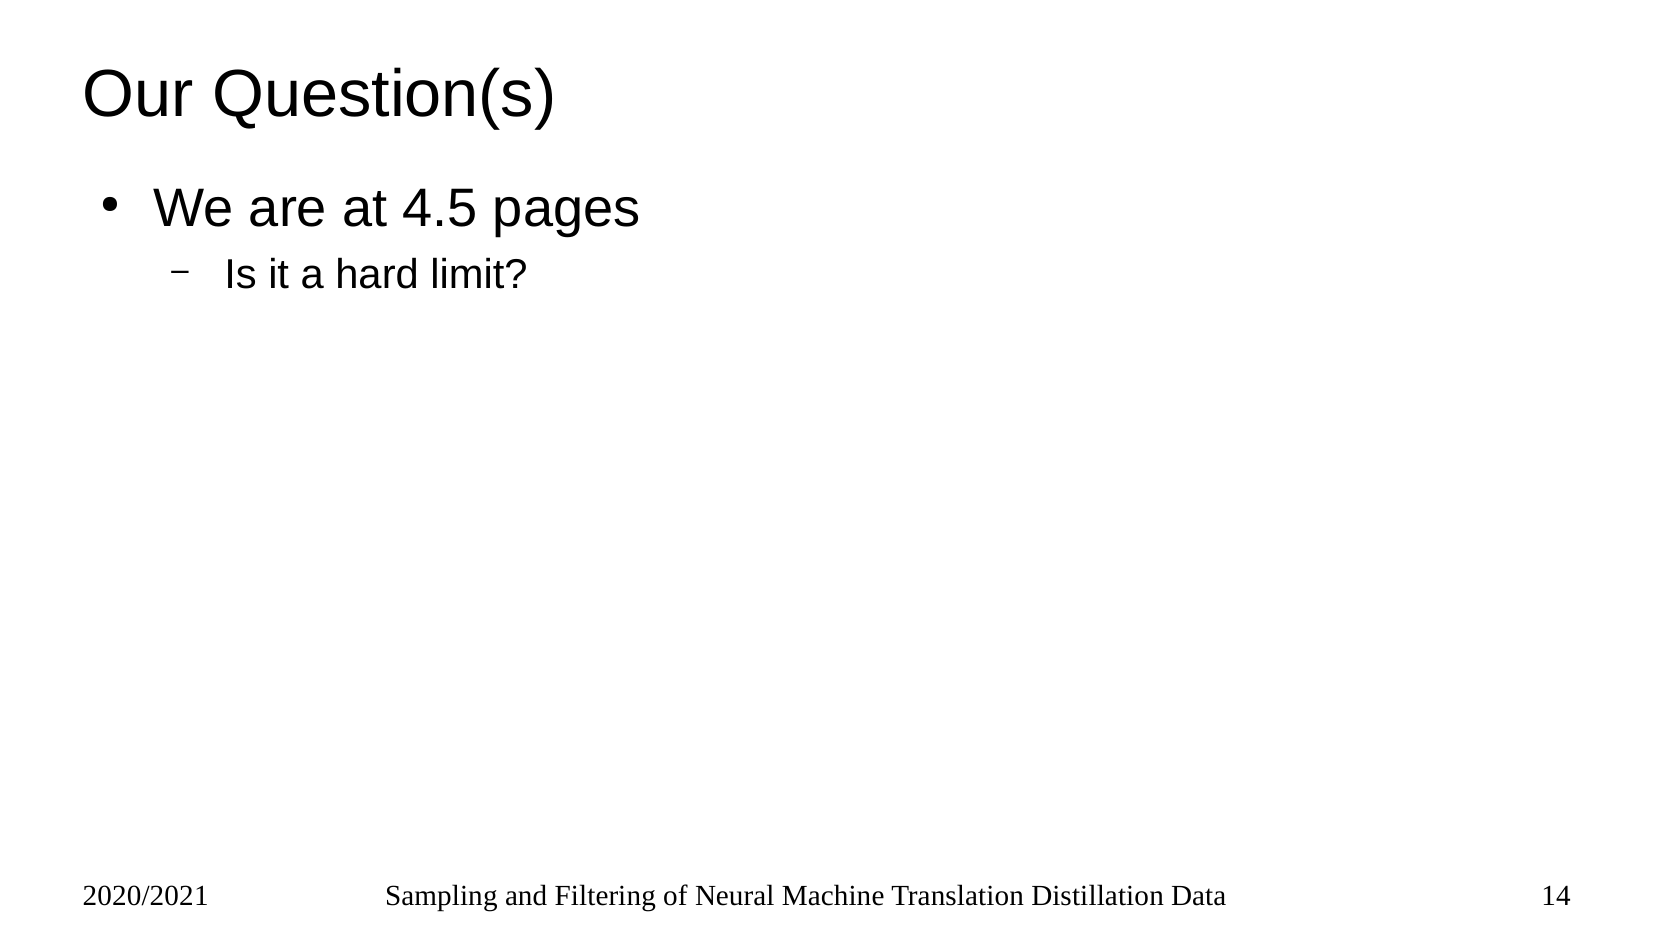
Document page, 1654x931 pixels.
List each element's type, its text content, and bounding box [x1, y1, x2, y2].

title Our Question(s) [82, 37, 1571, 151]
list We are at 4.5 pages Is it a hard limit? [82, 187, 1571, 757]
